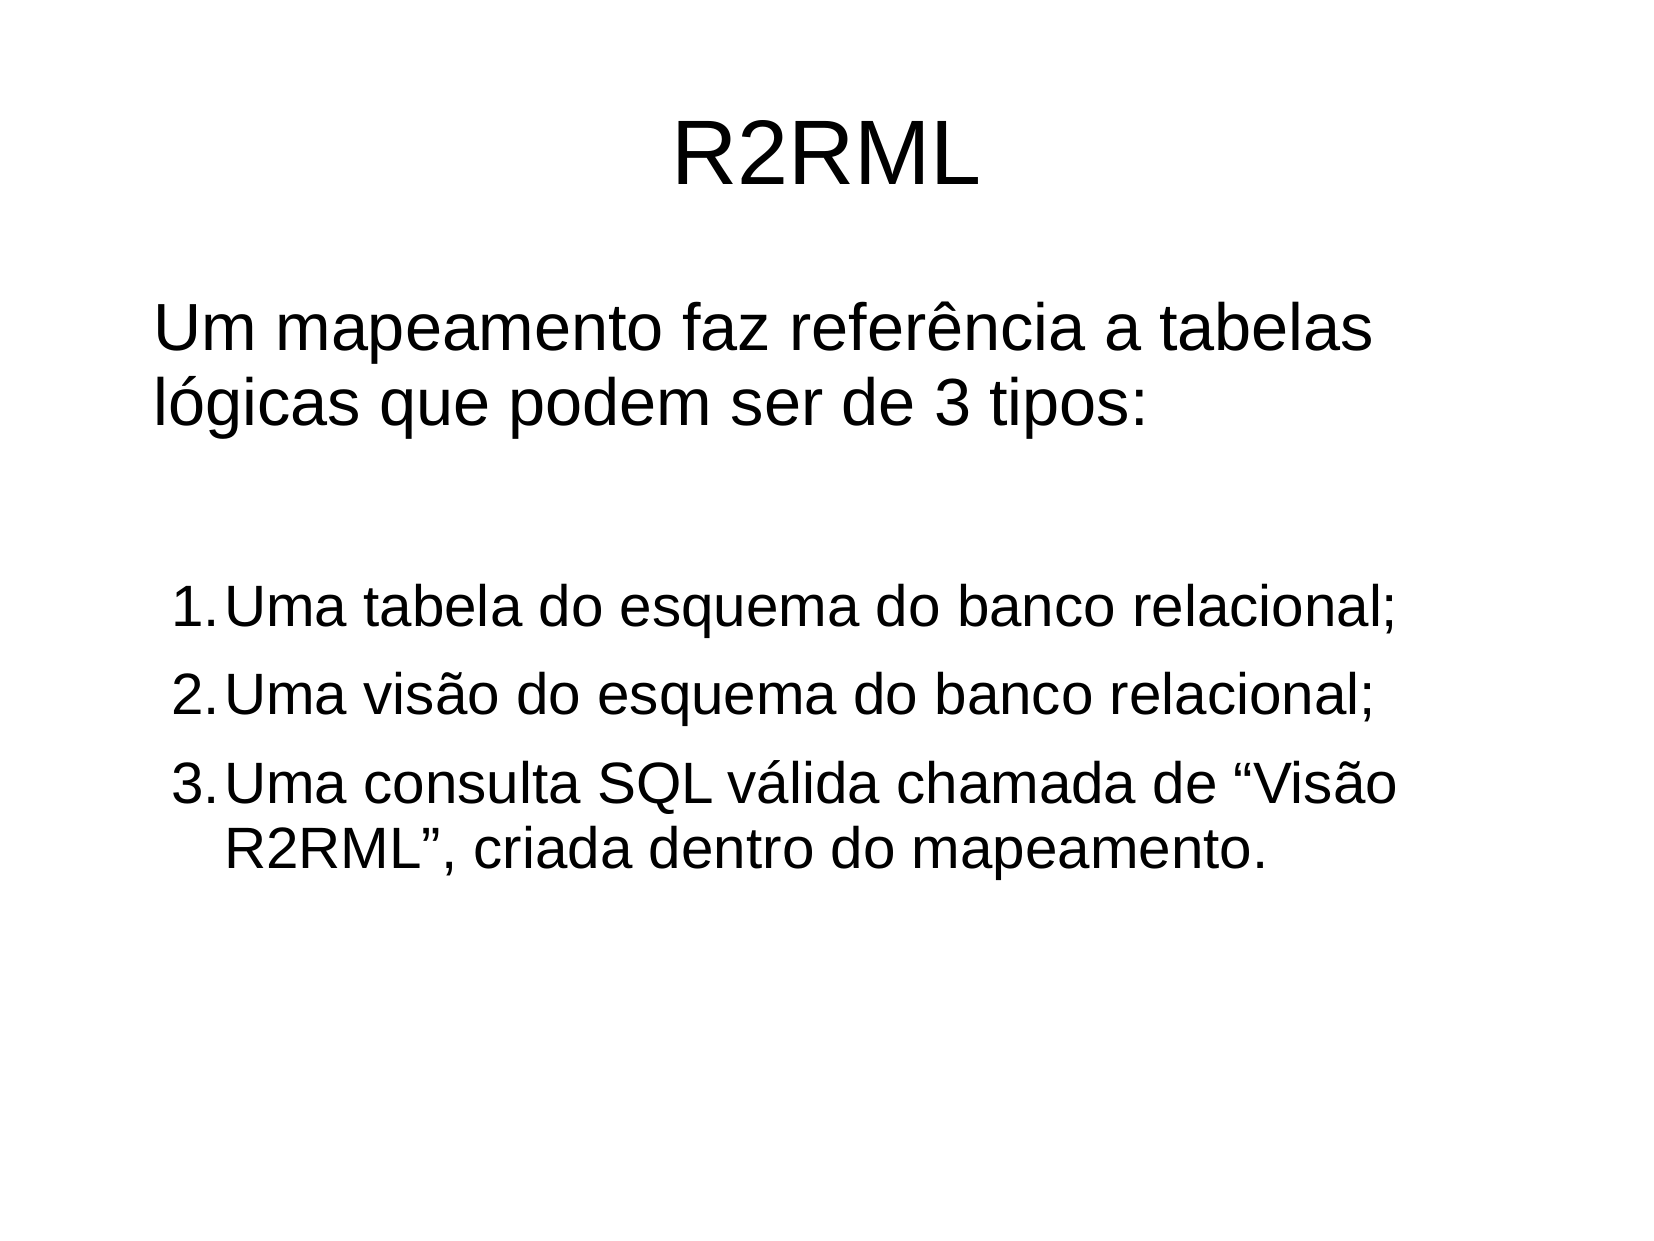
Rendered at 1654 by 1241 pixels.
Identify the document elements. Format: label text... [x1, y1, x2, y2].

title R2RML [82, 56, 1571, 250]
list Um mapeamento faz referência a tabelas lógicas que podem ser de 3 tipos: Uma tabela do esquema do banco relacional; Uma visão do esquema do banco relacional; Uma consulta SQL válida chamada de “Visão R2RML”, criada dentro do mapeamento. [82, 290, 1571, 1094]
